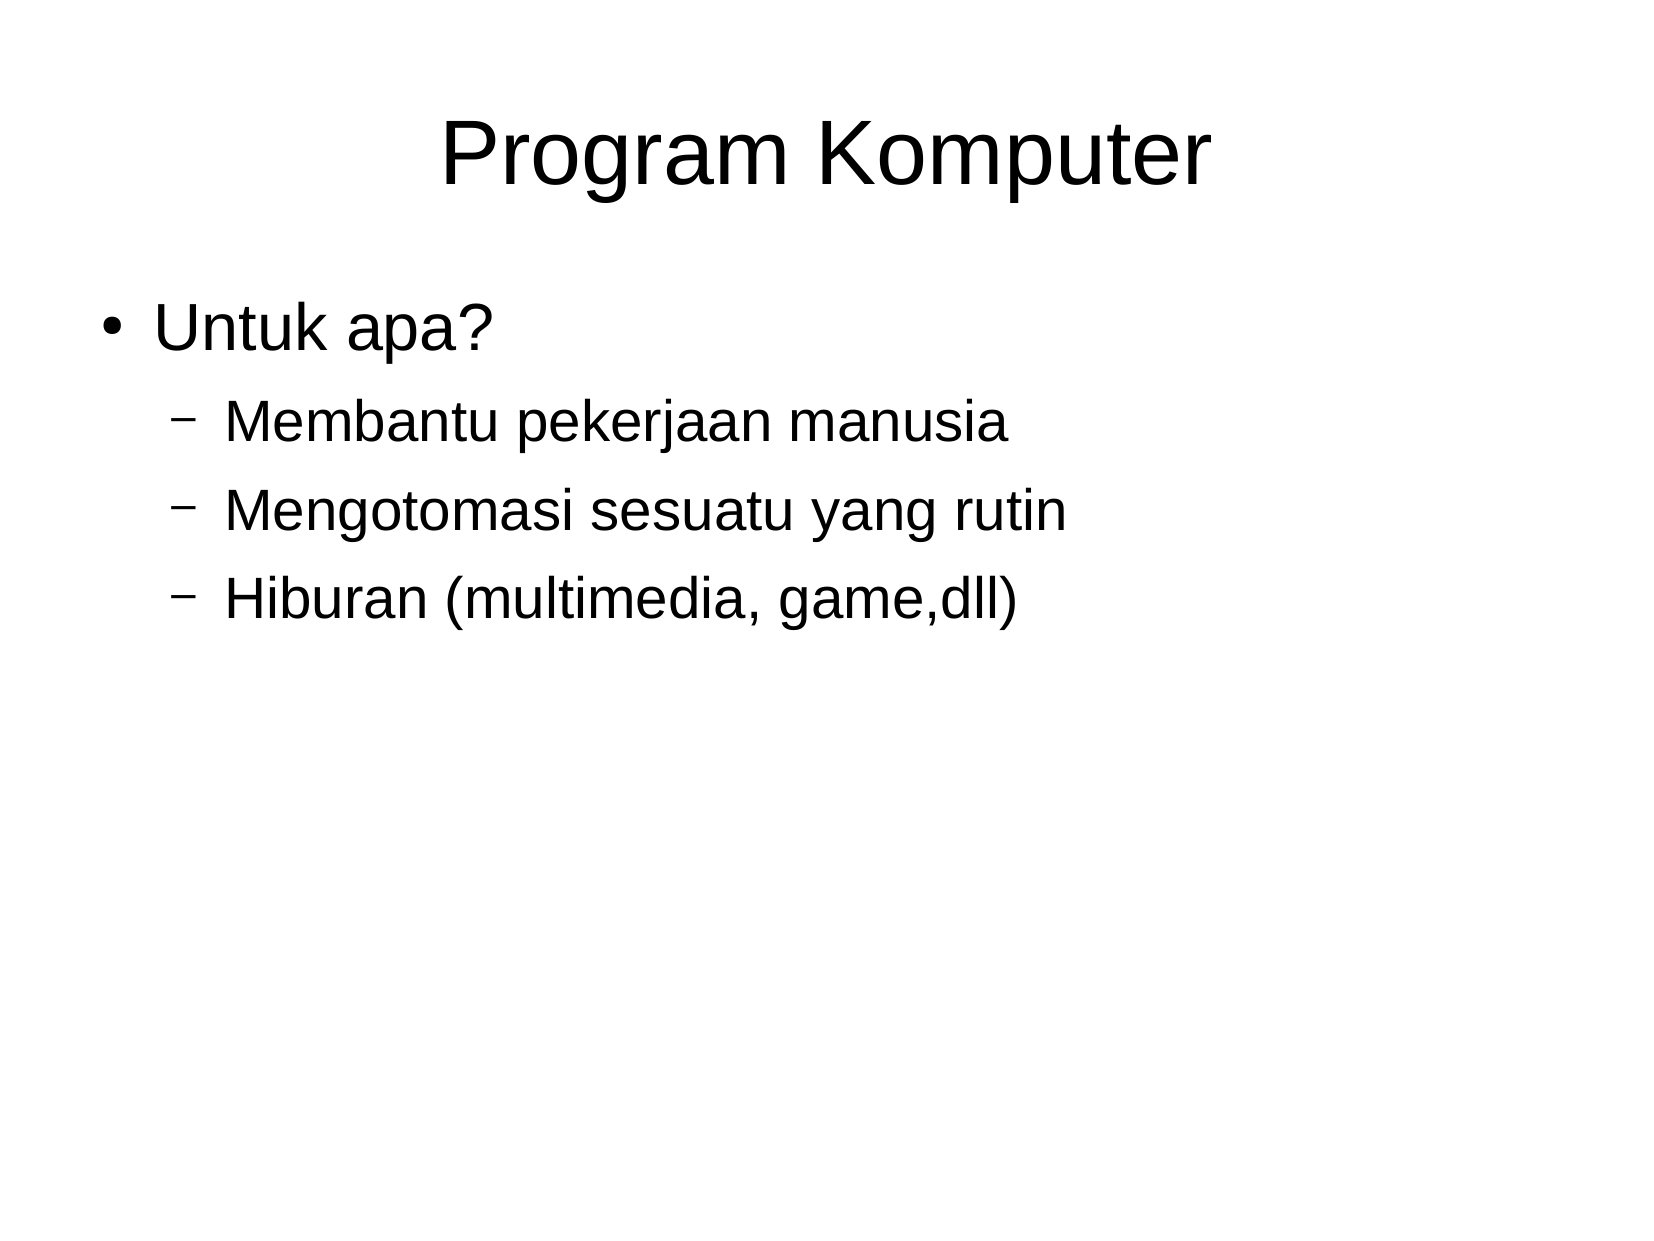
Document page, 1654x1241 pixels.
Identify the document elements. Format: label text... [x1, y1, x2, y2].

title Program Komputer [82, 49, 1571, 257]
list Untuk apa? Membantu pekerjaan manusia Mengotomasi sesuatu yang rutin Hiburan (multimedia, game,dll) [82, 290, 1571, 1010]
